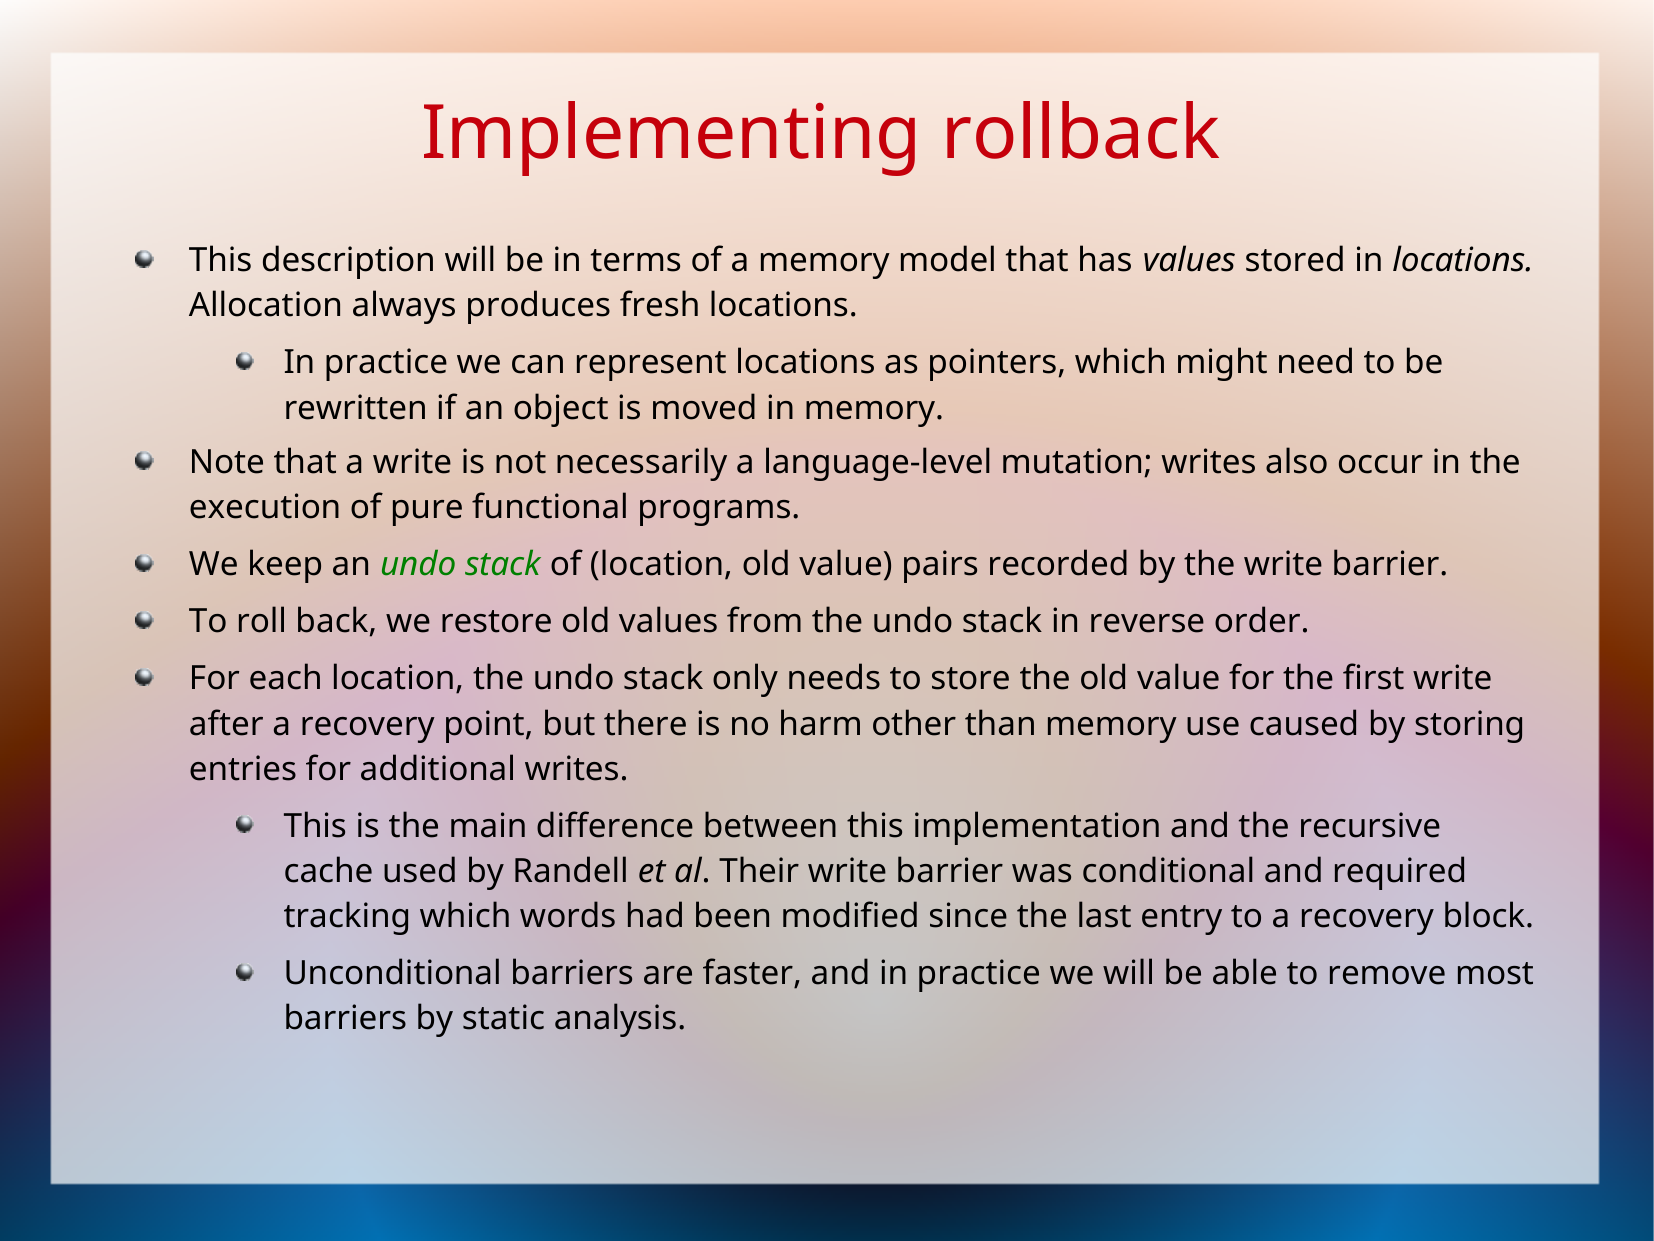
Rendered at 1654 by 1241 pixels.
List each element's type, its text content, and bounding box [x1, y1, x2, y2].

list This description will be in terms of a memory model that has values stored in locations. Allocation always produces fresh locations. In practice we can represent locations as pointers, which might need to be rewritten if an object is moved in memory. Note that a write is not necessarily a language-level mutation; writes also occur in the execution of pure functional programs. We keep an undo stack of (location, old value) pairs recorded by the write barrier. To roll back, we restore old values from the undo stack in reverse order. For each location, the undo stack only needs to store the old value for the first write after a recovery point, but there is no harm other than memory use caused by storing entries for additional writes. This is the main difference between this implementation and the recursive cache used by Randell et al. Their write barrier was conditional and required tracking which words had been modified since the last entry to a recovery block. Unconditional barriers are faster, and in practice we will be able to remove most barriers by static analysis. [118, 236, 1540, 1040]
title Implementing rollback [76, 59, 1565, 200]
picture [0, 0, 1654, 1241]
